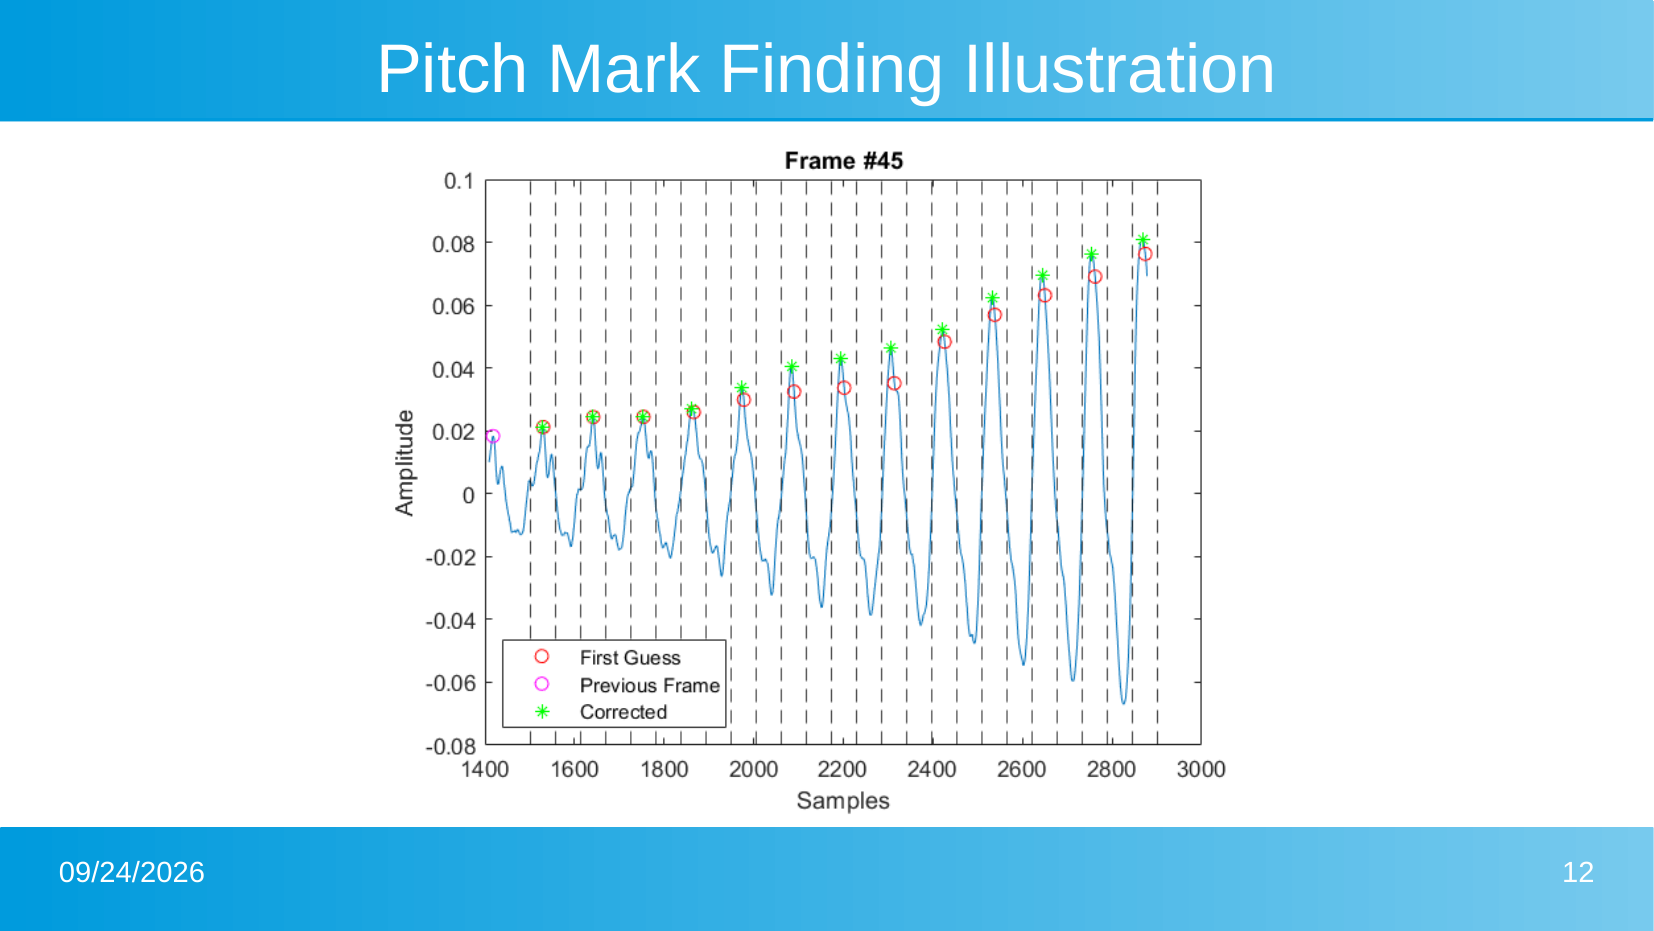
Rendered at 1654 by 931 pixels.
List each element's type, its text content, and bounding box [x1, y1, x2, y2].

title Pitch Mark Finding Illustration [59, 29, 1595, 108]
picture [365, 128, 1289, 822]
